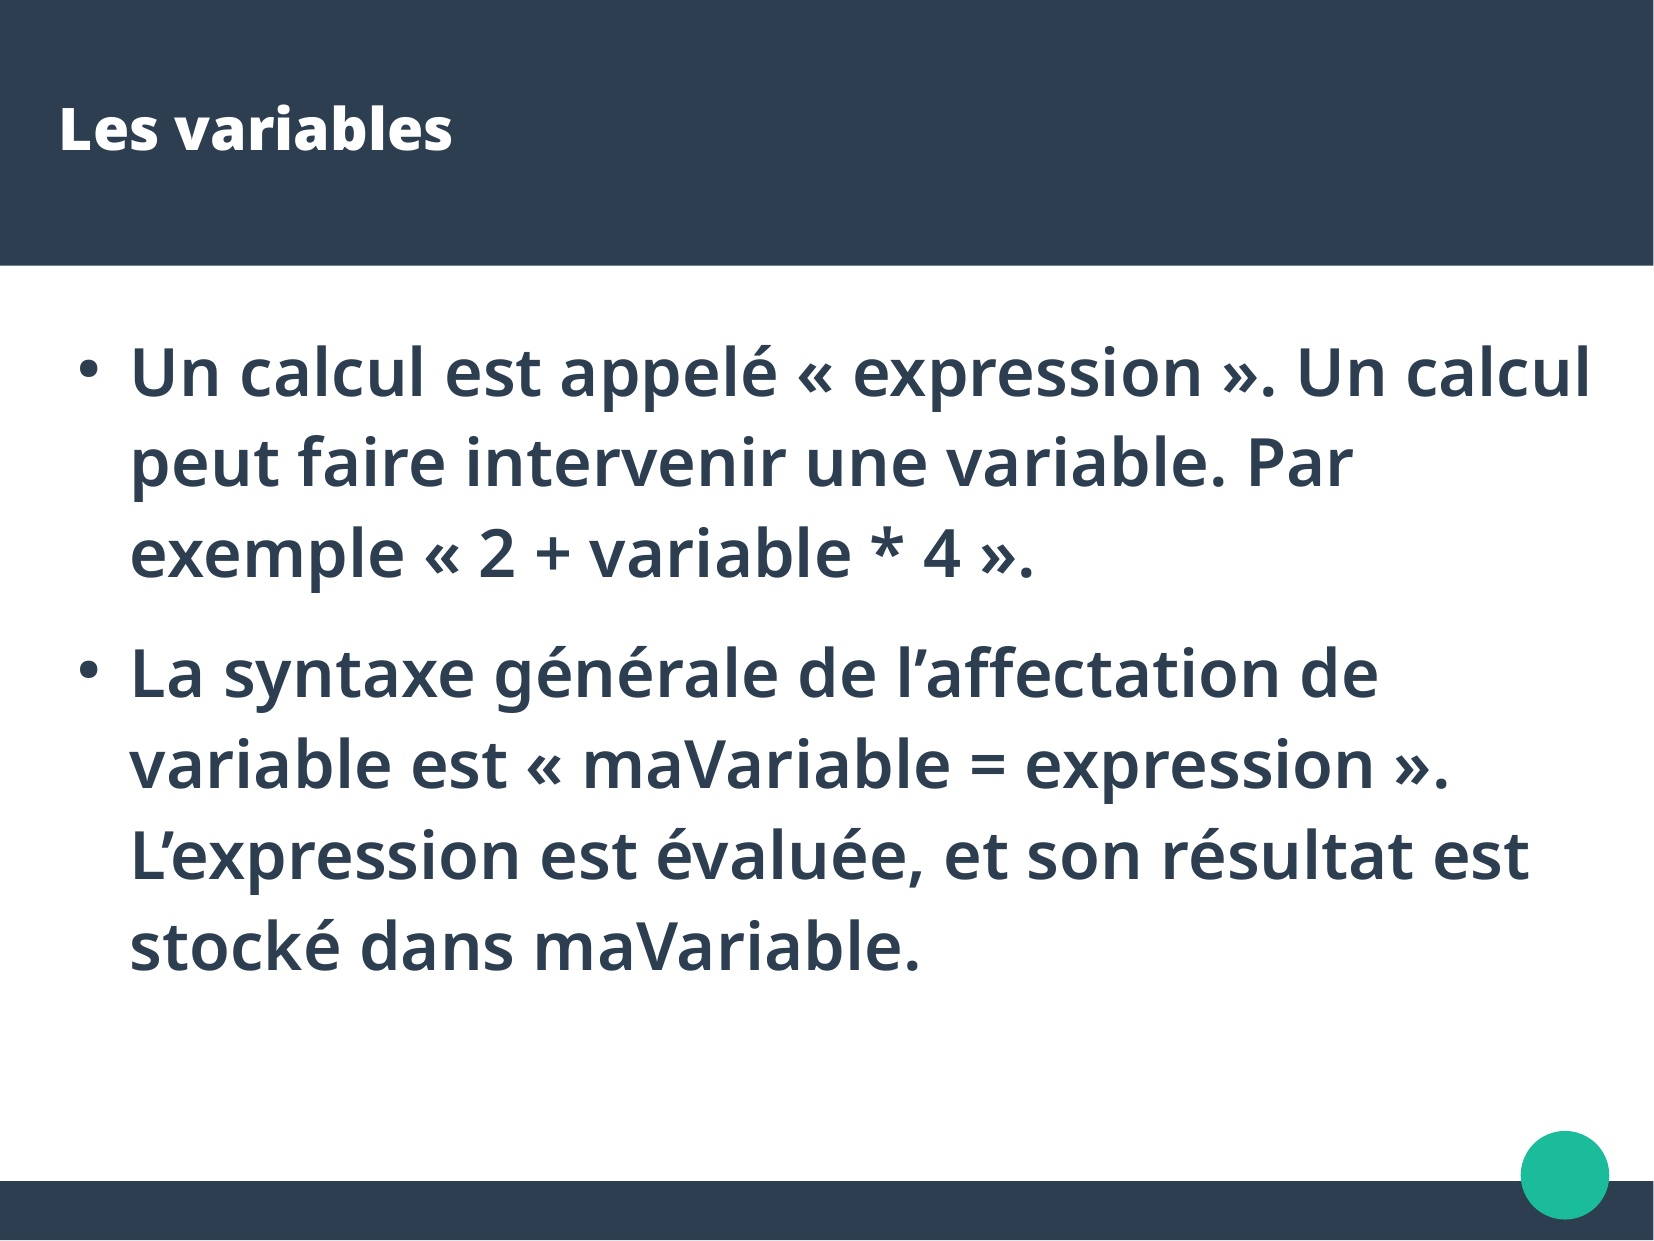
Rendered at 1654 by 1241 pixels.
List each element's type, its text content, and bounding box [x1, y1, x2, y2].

title Les variables [59, 49, 1595, 207]
list Un calcul est appelé « expression ». Un calcul peut faire intervenir une variable. Par exemple « 2 + variable * 4 ». La syntaxe générale de l’affectation de variable est « maVariable = expression ». L’expression est évaluée, et son résultat est stocké dans maVariable. [59, 324, 1595, 1152]
